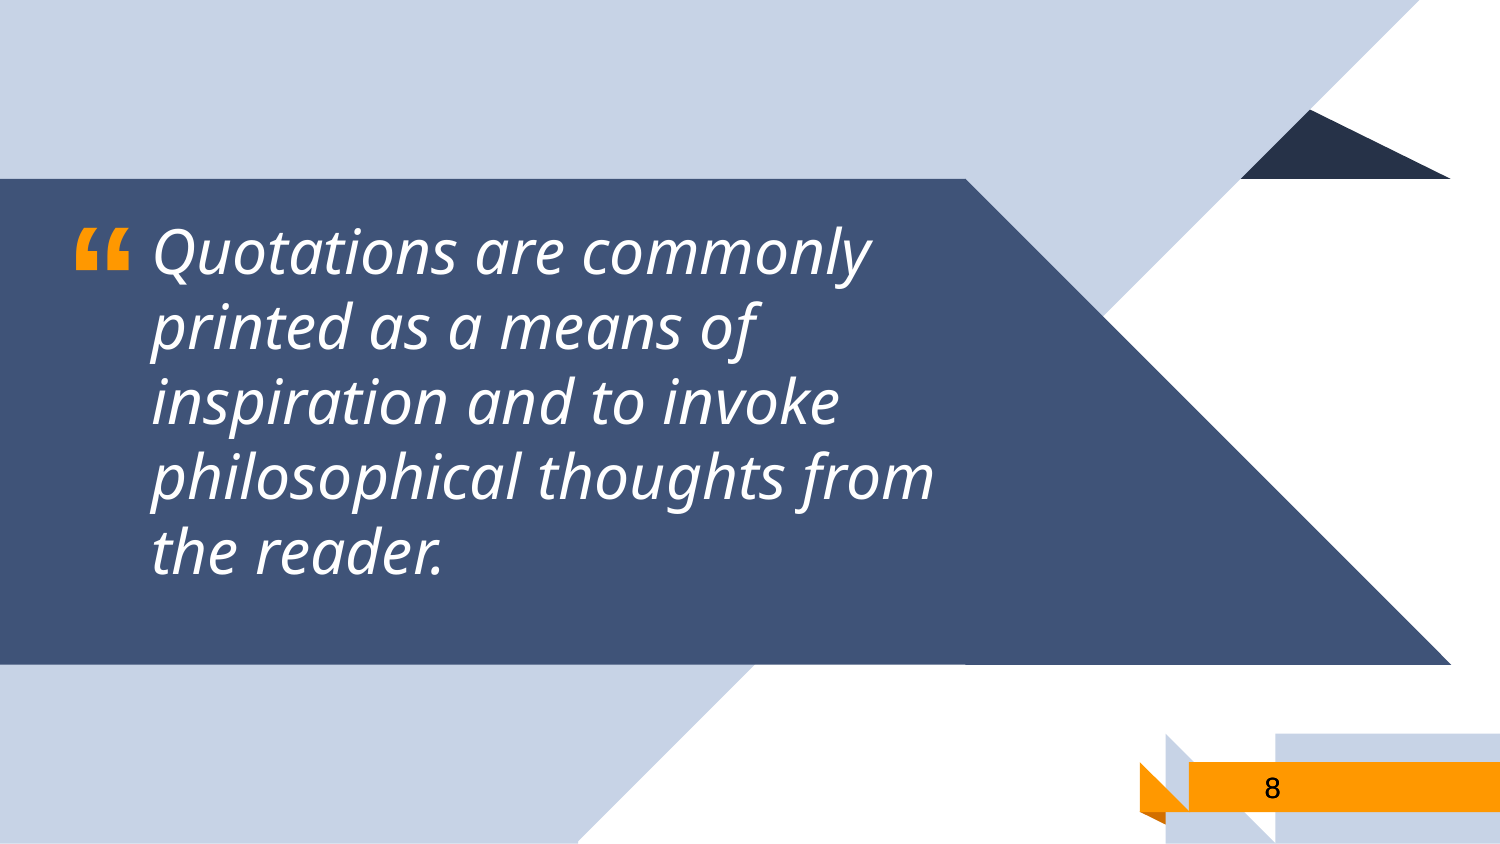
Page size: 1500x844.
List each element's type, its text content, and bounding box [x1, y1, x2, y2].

slide_number <numer> [1249, 760, 1494, 813]
list Quotations are commonly printed as a means of inspiration and to invoke philosophical thoughts from the reader. [136, 197, 972, 648]
